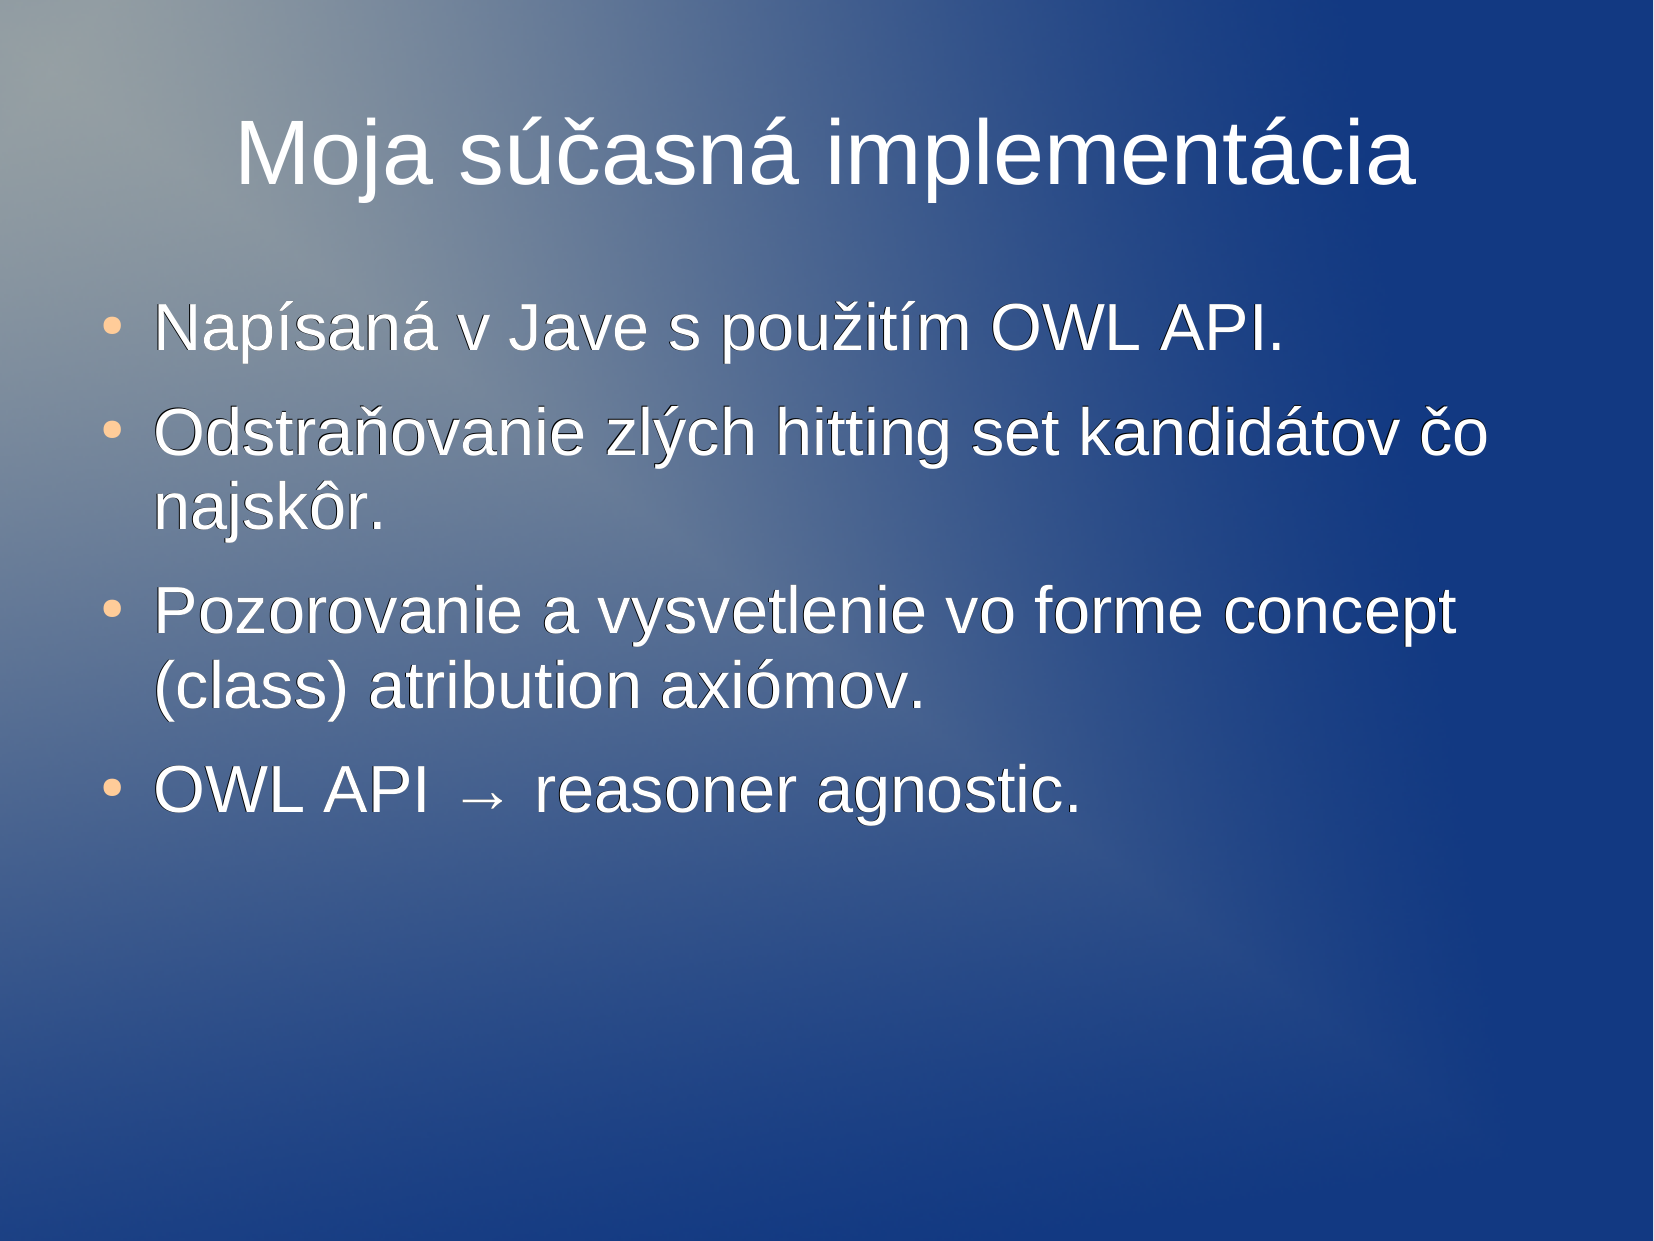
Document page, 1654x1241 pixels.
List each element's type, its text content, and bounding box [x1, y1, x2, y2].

title Moja súčasná implementácia [82, 49, 1571, 257]
picture [0, 0, 1654, 1241]
list Napísaná v Jave s použitím OWL API. Odstraňovanie zlých hitting set kandidátov čo najskôr. Pozorovanie a vysvetlenie vo forme concept (class) atribution axiómov. OWL API → reasoner agnostic. [82, 290, 1571, 1109]
